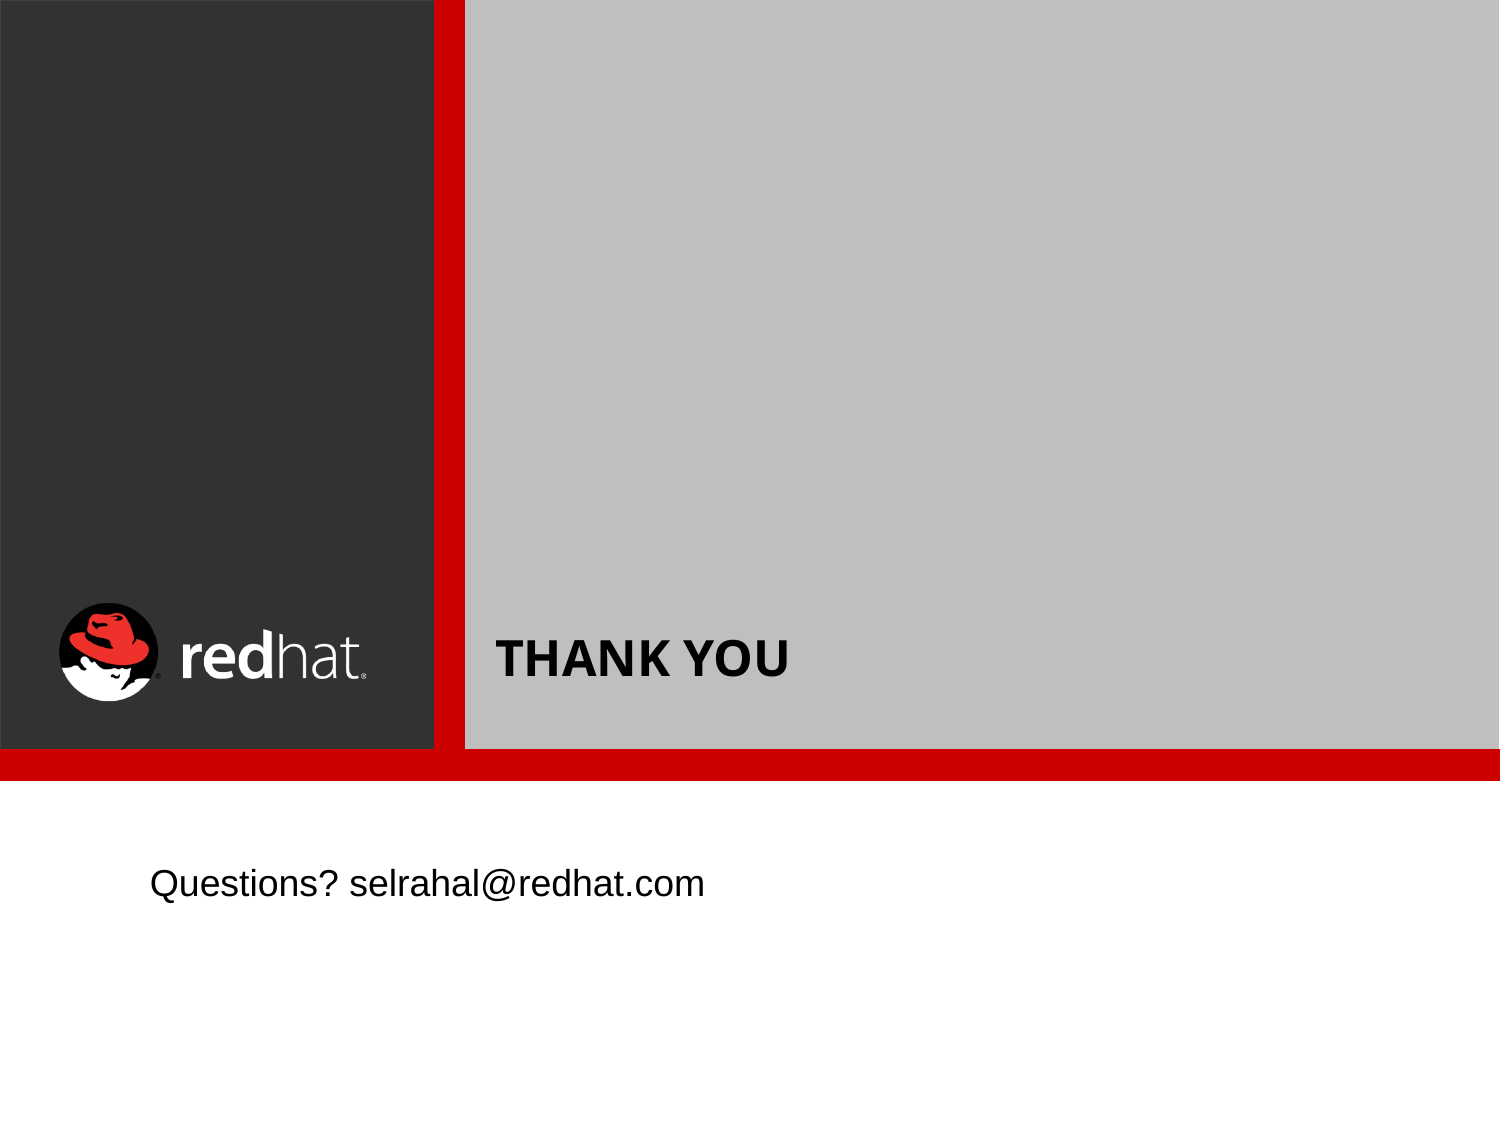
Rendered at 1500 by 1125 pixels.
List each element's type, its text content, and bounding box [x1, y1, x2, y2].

title THANK YOU [465, 562, 1500, 750]
picture [37, 600, 388, 706]
text_box Questions? selrahal@redhat.com [135, 855, 721, 912]
